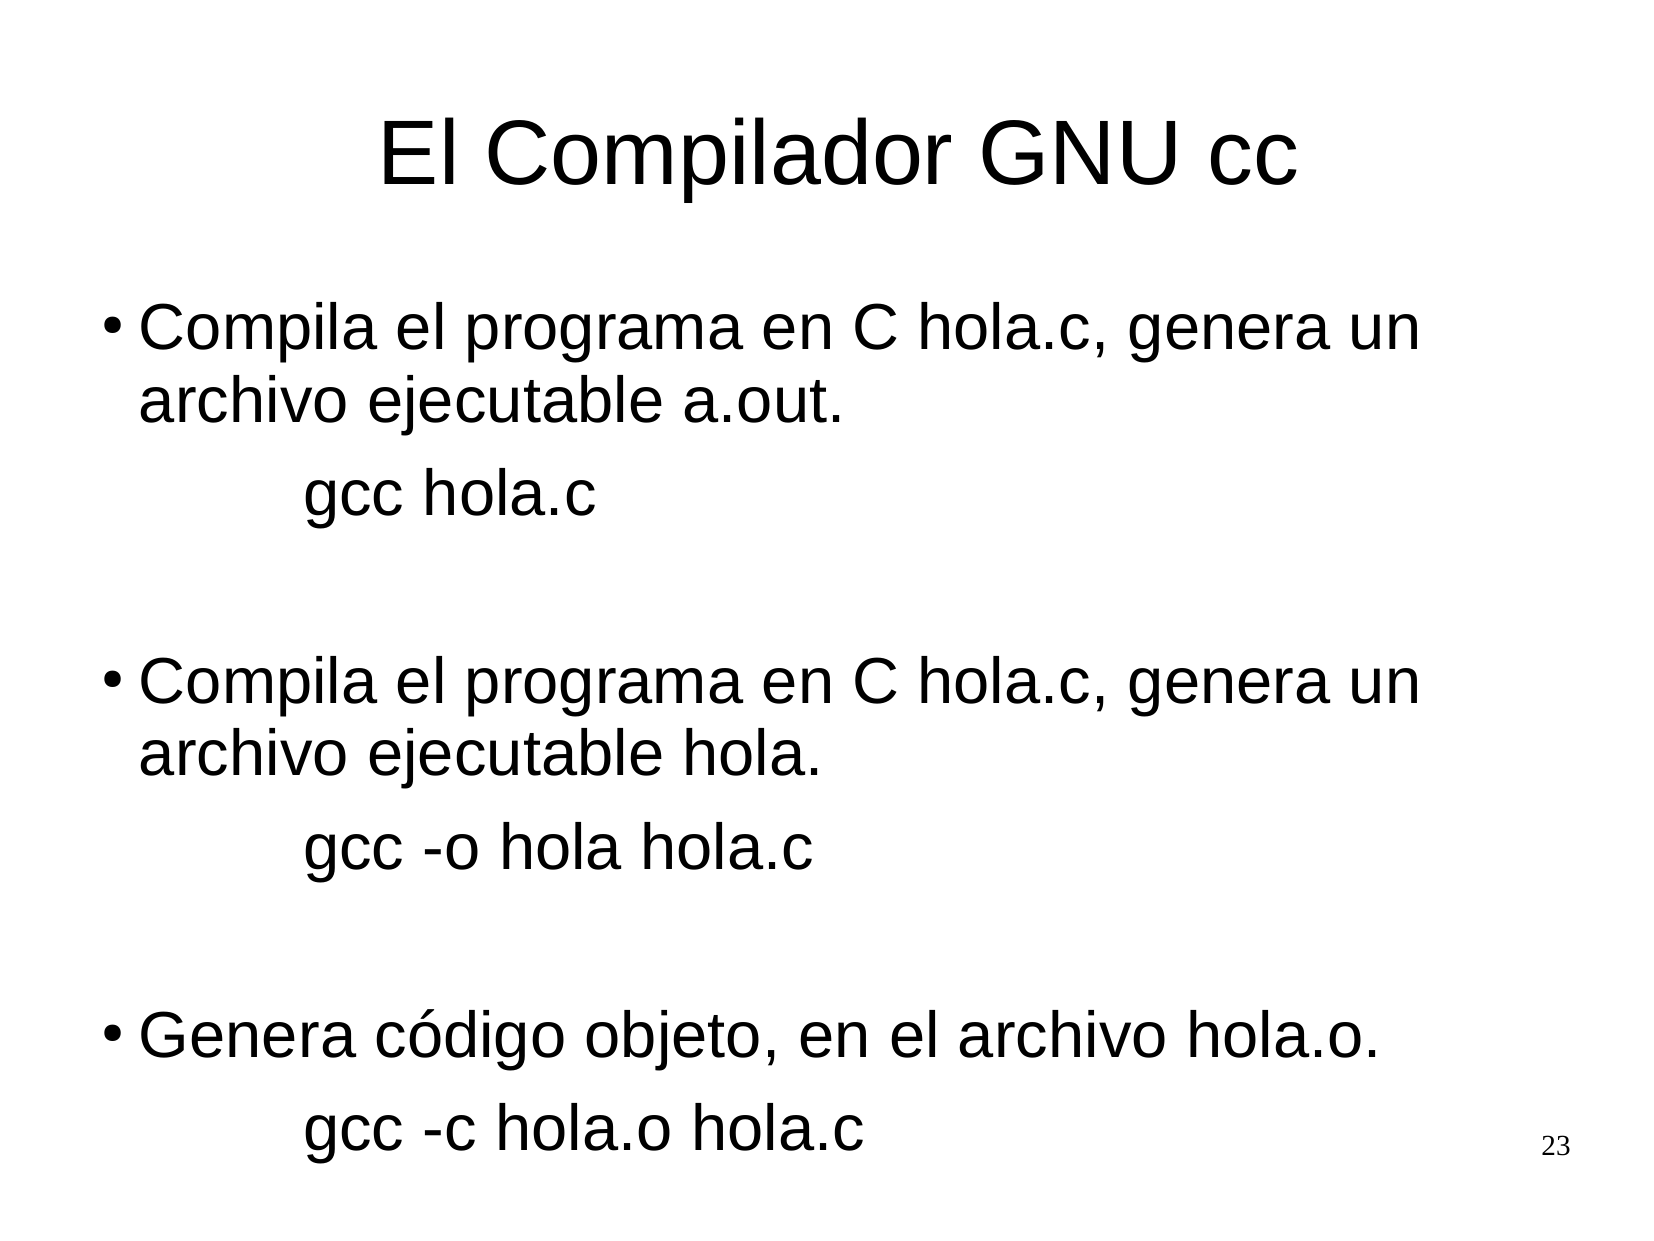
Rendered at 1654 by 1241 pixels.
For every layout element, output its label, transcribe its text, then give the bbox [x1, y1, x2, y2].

title El Compilador GNU cc [82, 49, 1571, 257]
list Compila el programa en C hola.c, genera un archivo ejecutable a.out. gcc hola.c Compila el programa en C hola.c, genera un archivo ejecutable hola. gcc -o hola hola.c Genera código objeto, en el archivo hola.o. gcc -c hola.o hola.c [88, 290, 1619, 1170]
